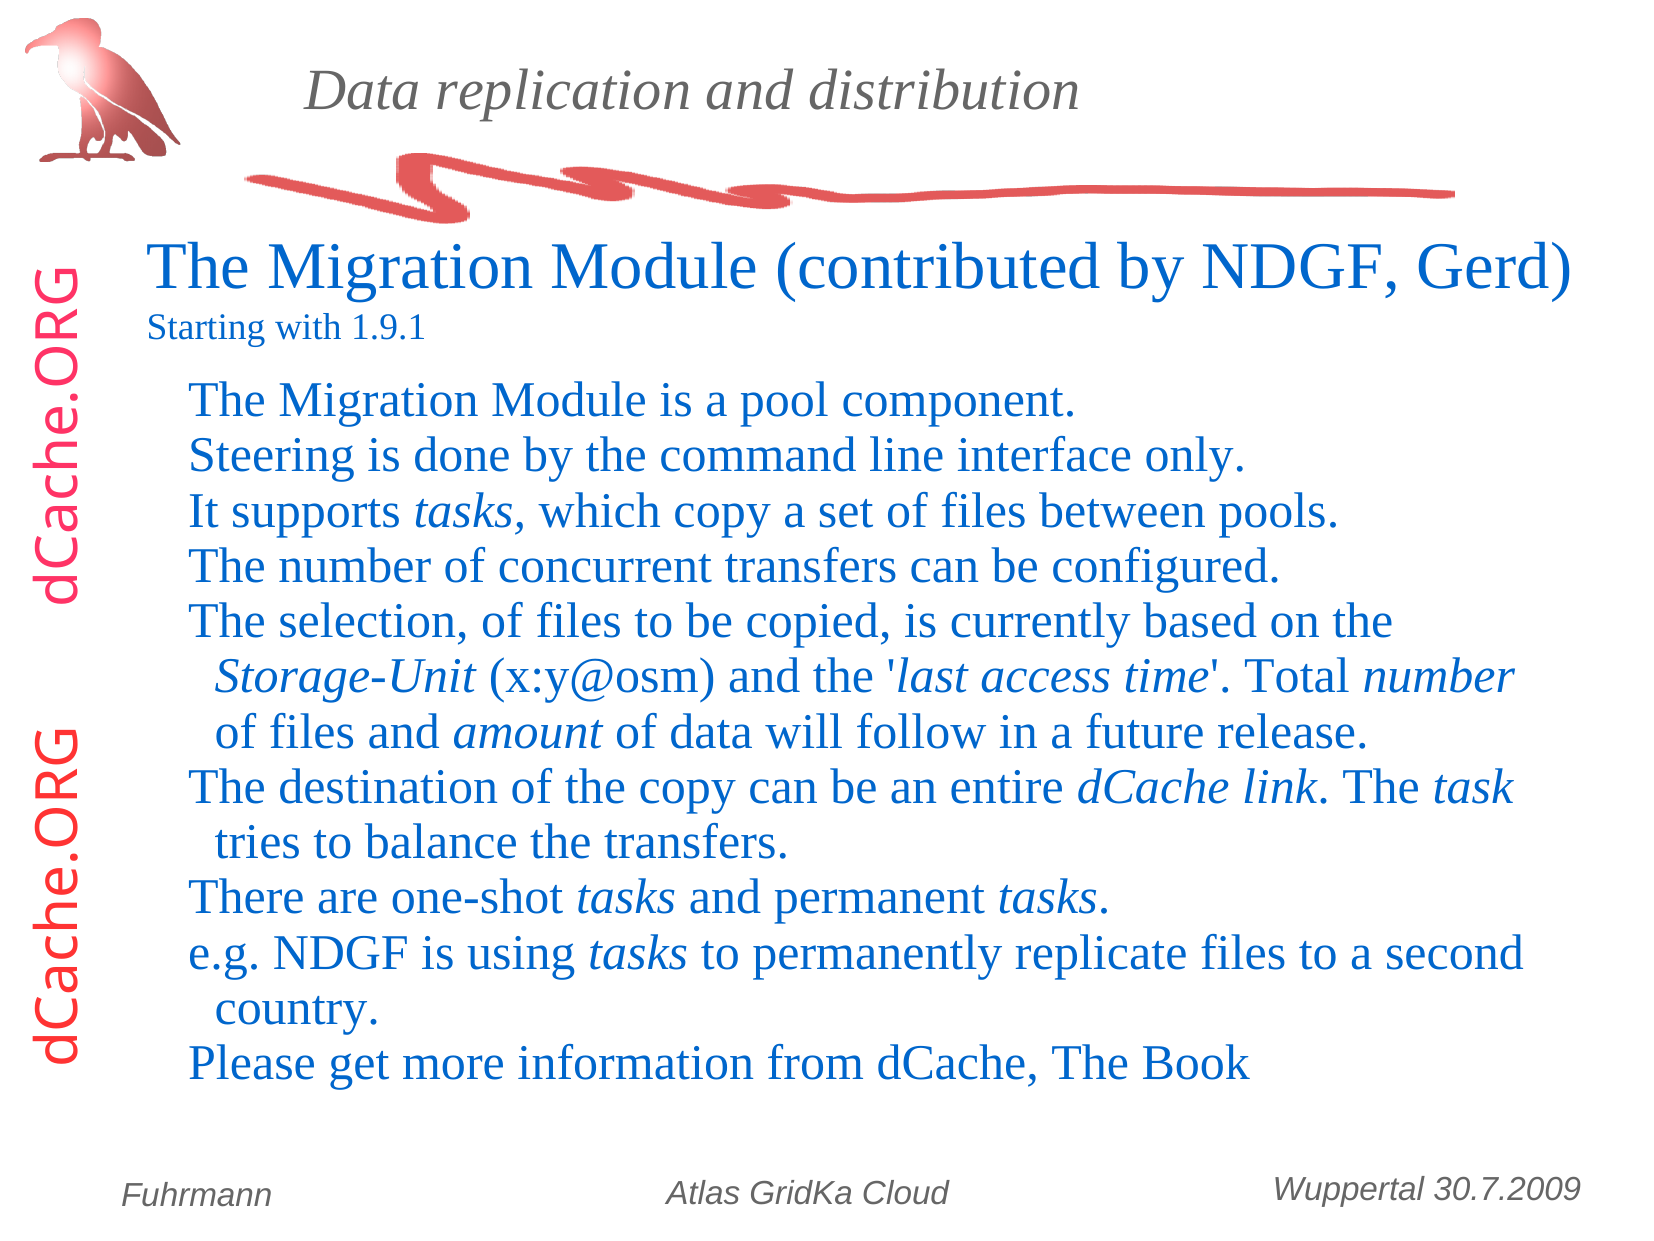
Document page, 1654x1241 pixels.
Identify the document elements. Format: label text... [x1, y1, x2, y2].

text_box The Migration Module (contributed by NDGF, Gerd) [131, 221, 1585, 314]
text_box Starting with 1.9.1 [131, 298, 442, 357]
text_box The Migration Module is a pool component. Steering is done by the command line interface only. It supports tasks, which copy a set of files between pools. The number of concurrent transfers can be configured. The selection, of files to be copied, is currently based on the Storage-Unit (x:y@osm) and the 'last access time'. Total number of files and amount of data will follow in a future release. The destination of the copy can be an entire dCache link. The task tries to balance the transfers. There are one-shot tasks and permanent tasks. e.g. NDGF is using tasks to permanently replicate files to a second country. Please get more information from dCache, The Book [173, 364, 1544, 1128]
text_box Data replication and distribution [289, 49, 1094, 132]
